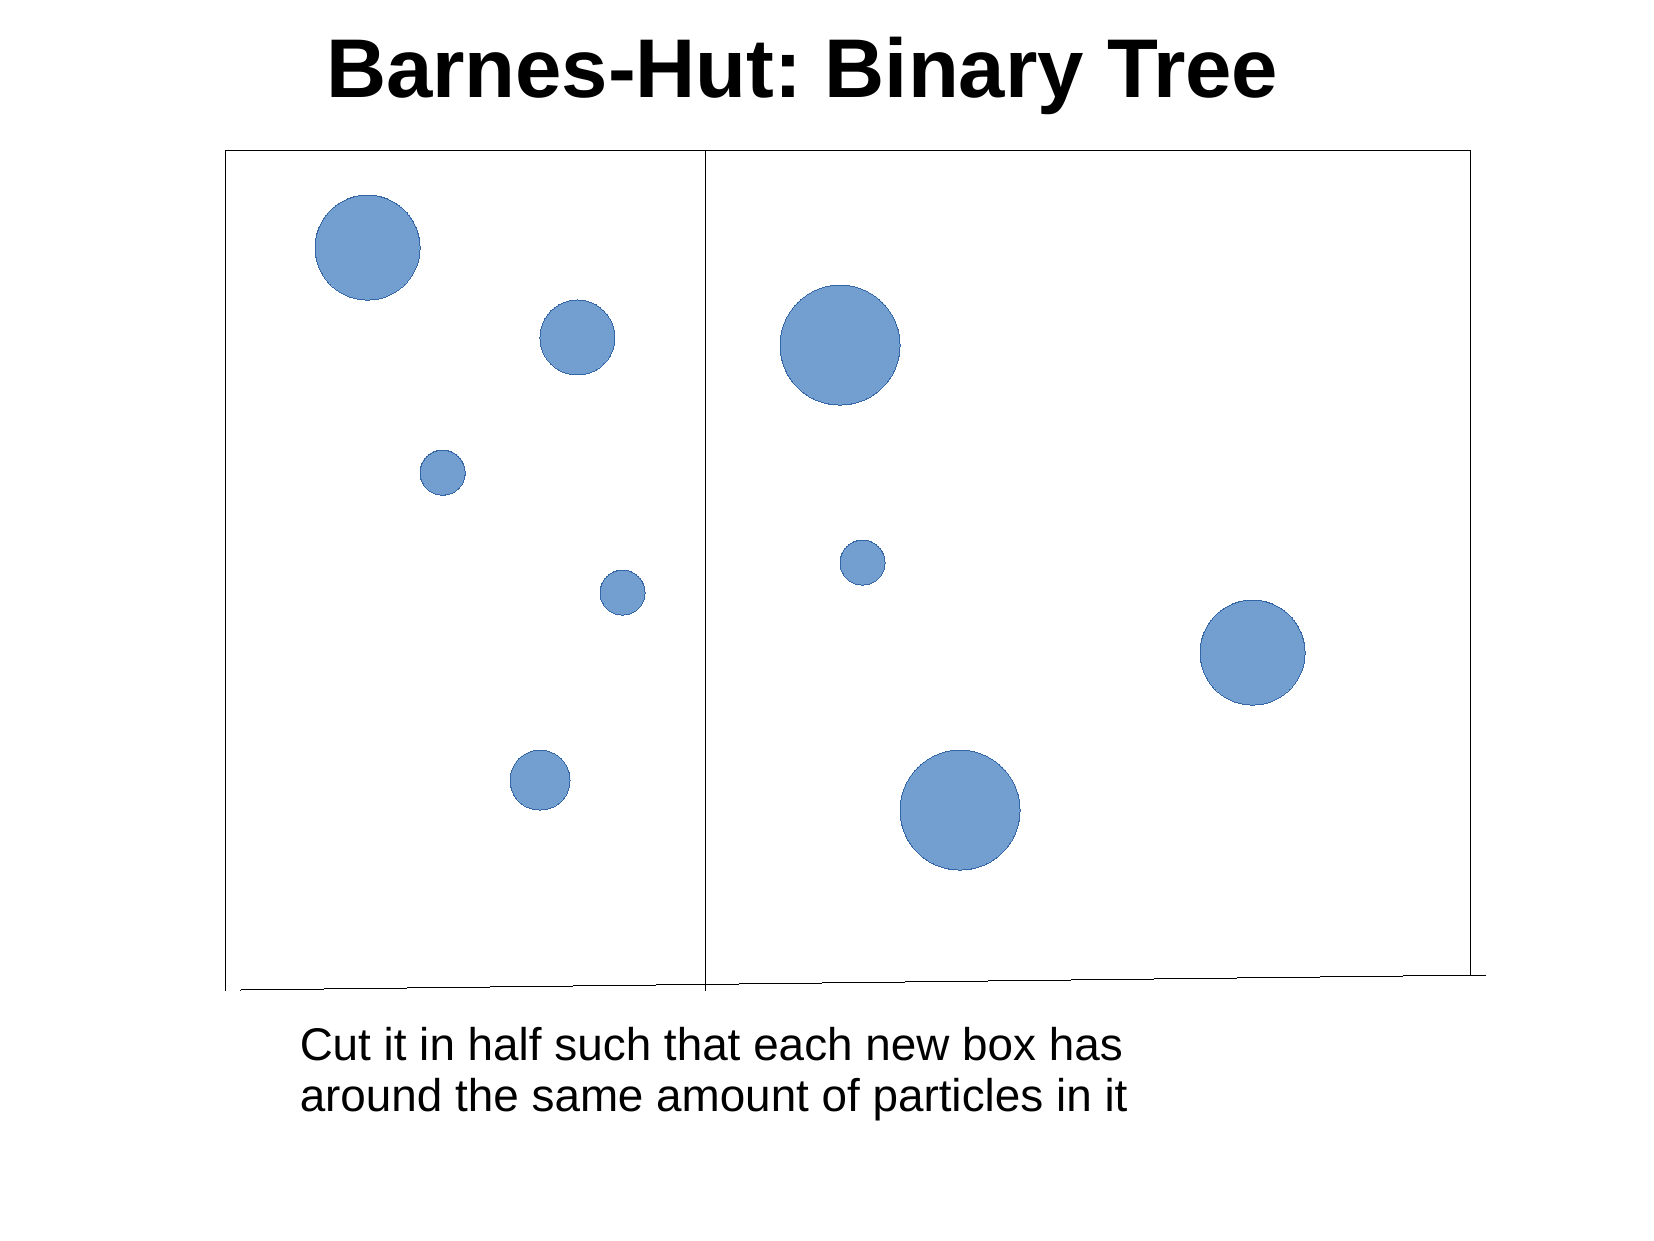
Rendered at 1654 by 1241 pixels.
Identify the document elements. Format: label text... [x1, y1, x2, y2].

text_box [1200, 600, 1306, 706]
text_box [840, 540, 886, 586]
text_box [315, 195, 421, 301]
text_box [539, 299, 615, 375]
text_box [420, 450, 466, 496]
text_box Cut it in half such that each new box has around the same amount of particles in it [285, 1011, 1276, 1129]
text_box [900, 750, 1021, 871]
text_box Barnes-Hut: Binary Tree [255, 15, 1351, 123]
text_box [780, 285, 901, 406]
text_box [600, 570, 646, 616]
text_box [510, 750, 571, 811]
